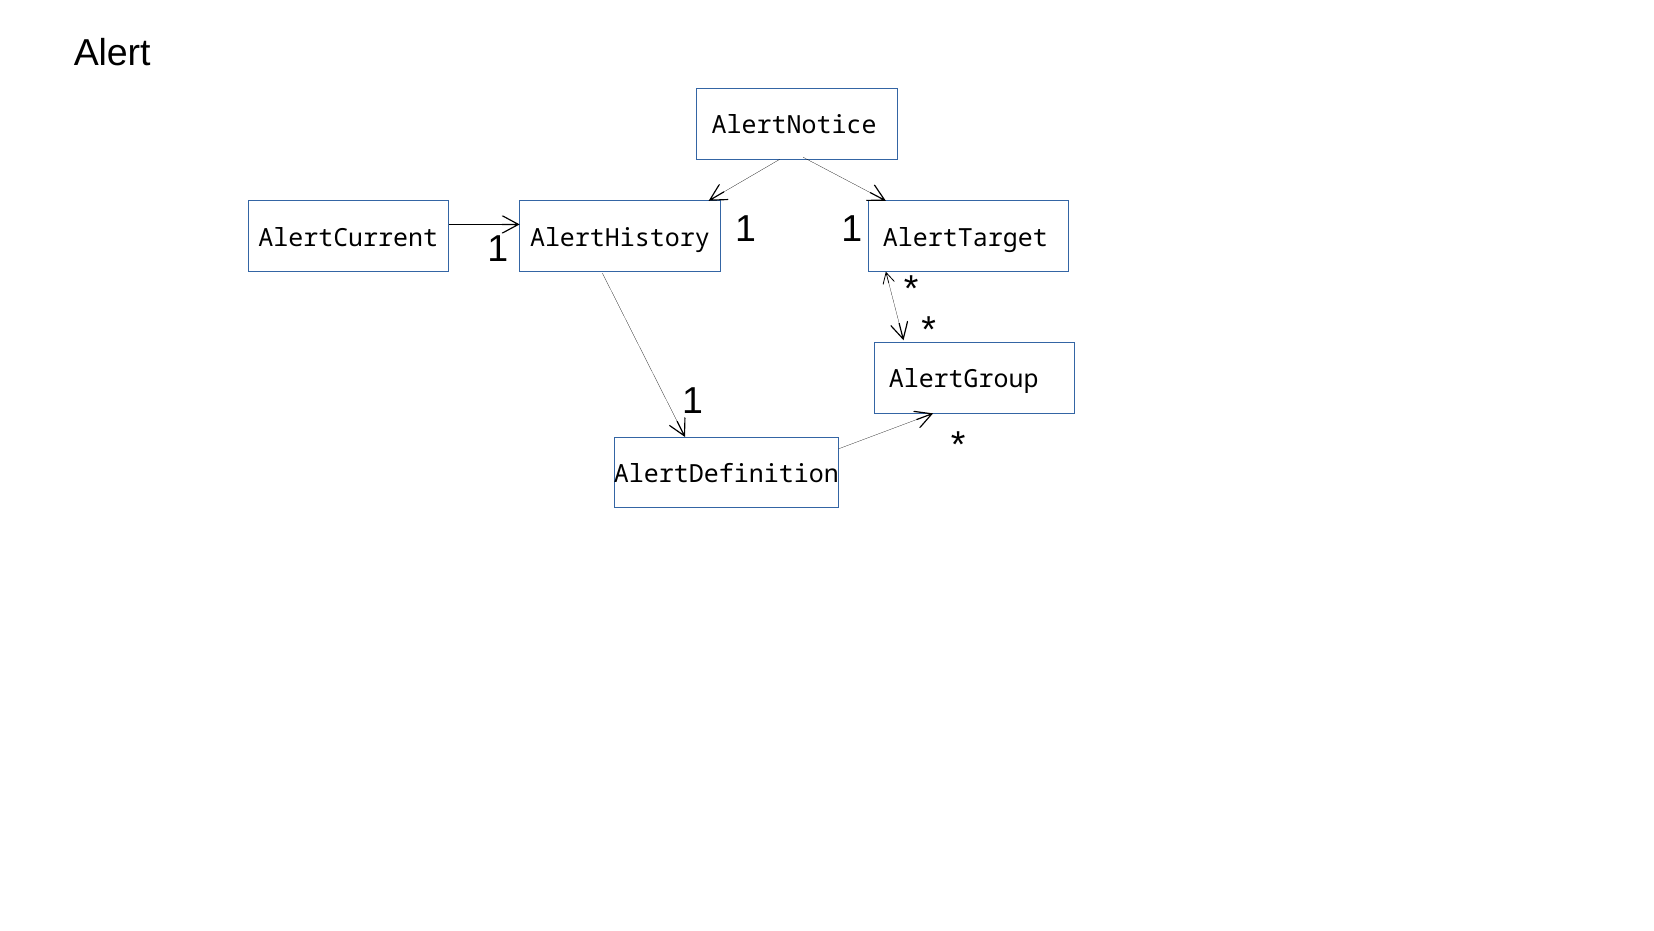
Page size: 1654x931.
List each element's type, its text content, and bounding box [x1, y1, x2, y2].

text_box 1 [472, 219, 523, 277]
text_box AlertDefinition [614, 437, 839, 508]
text_box 1 [720, 200, 771, 257]
text_box AlertCurrent [248, 200, 449, 272]
text_box AlertGroup [874, 342, 1075, 414]
text_box 1 [826, 200, 878, 257]
text_box AlertNotice [696, 88, 898, 160]
text_box Alert [59, 23, 166, 81]
text_box AlertTarget [868, 200, 1069, 272]
text_box 1 [667, 404, 679, 429]
text_box * [906, 301, 951, 358]
text_box * [936, 415, 981, 473]
text_box 1 [667, 372, 718, 429]
text_box AlertHistory [519, 200, 721, 272]
text_box * [888, 259, 934, 317]
